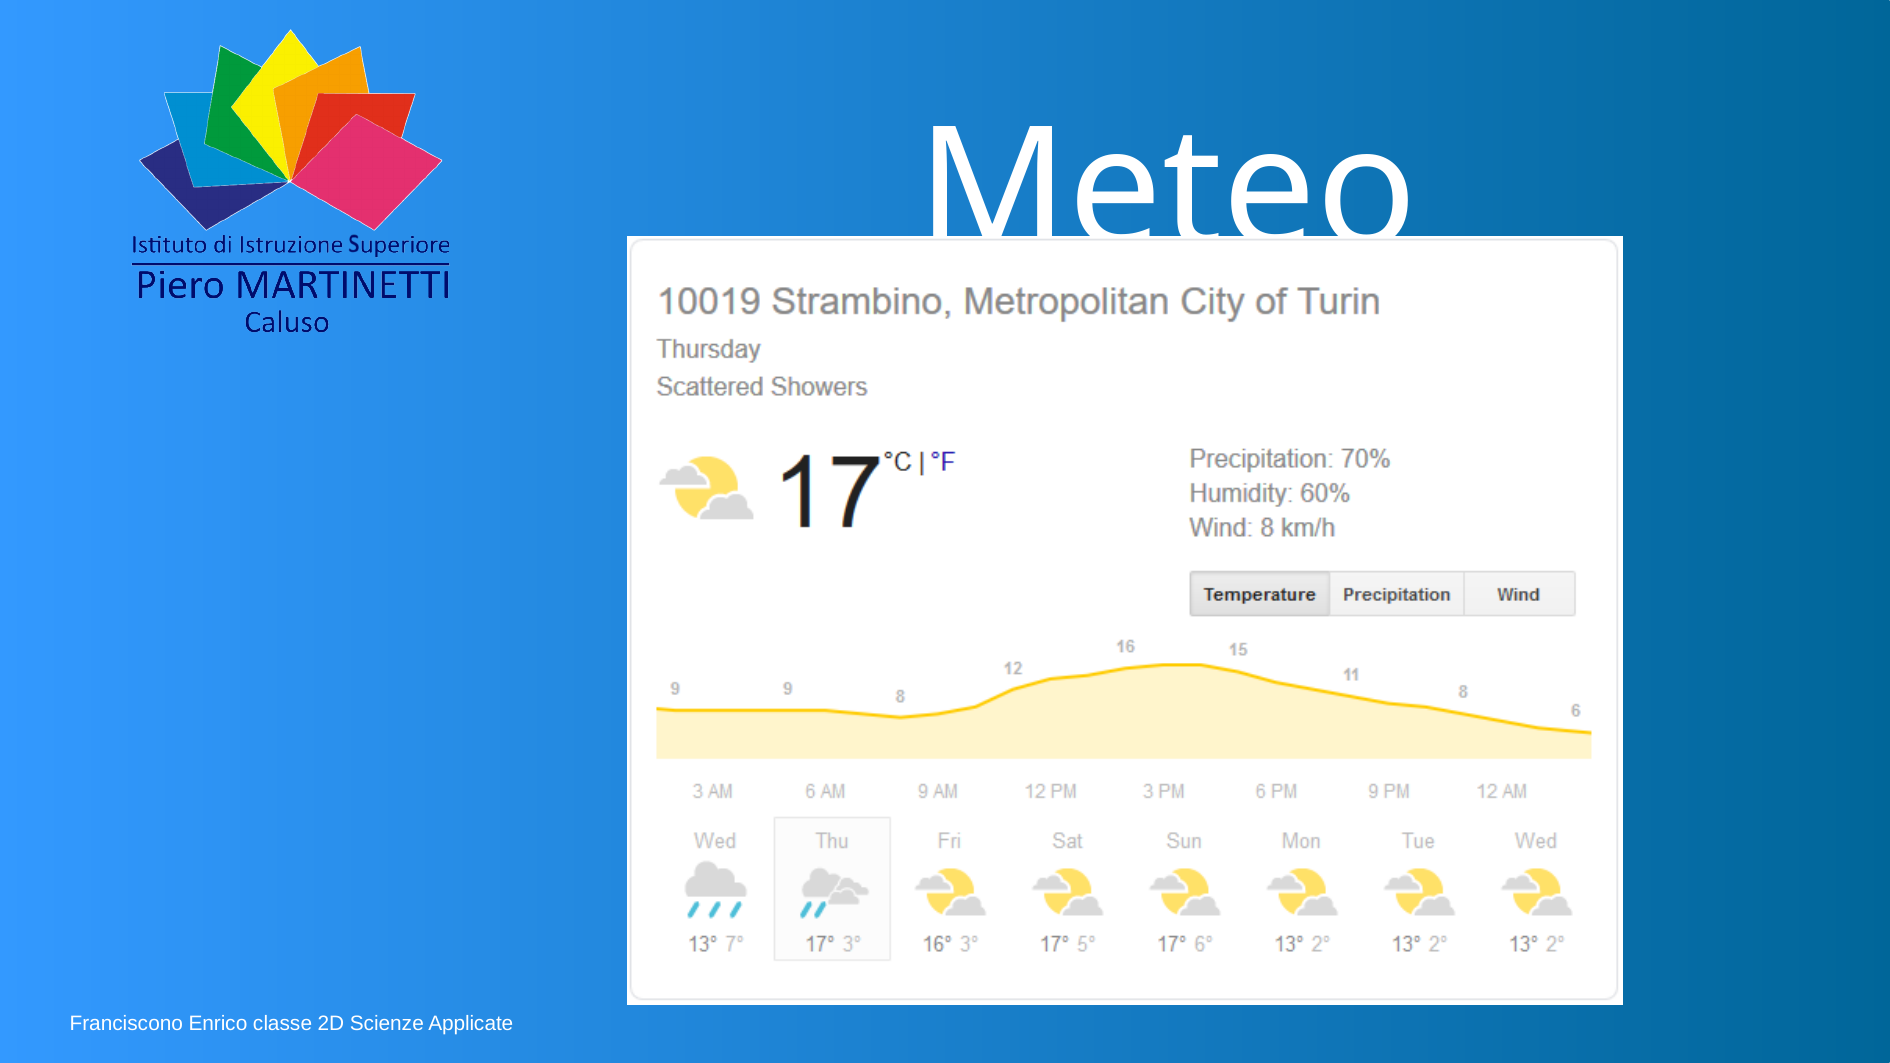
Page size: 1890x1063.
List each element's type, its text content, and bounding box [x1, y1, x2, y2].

text_box Franciscono Enrico classe 2D Scienze Applicate [54, 1004, 628, 1063]
picture [627, 236, 1623, 1005]
text_box Meteo [591, 59, 1760, 268]
picture [0, 23, 591, 355]
